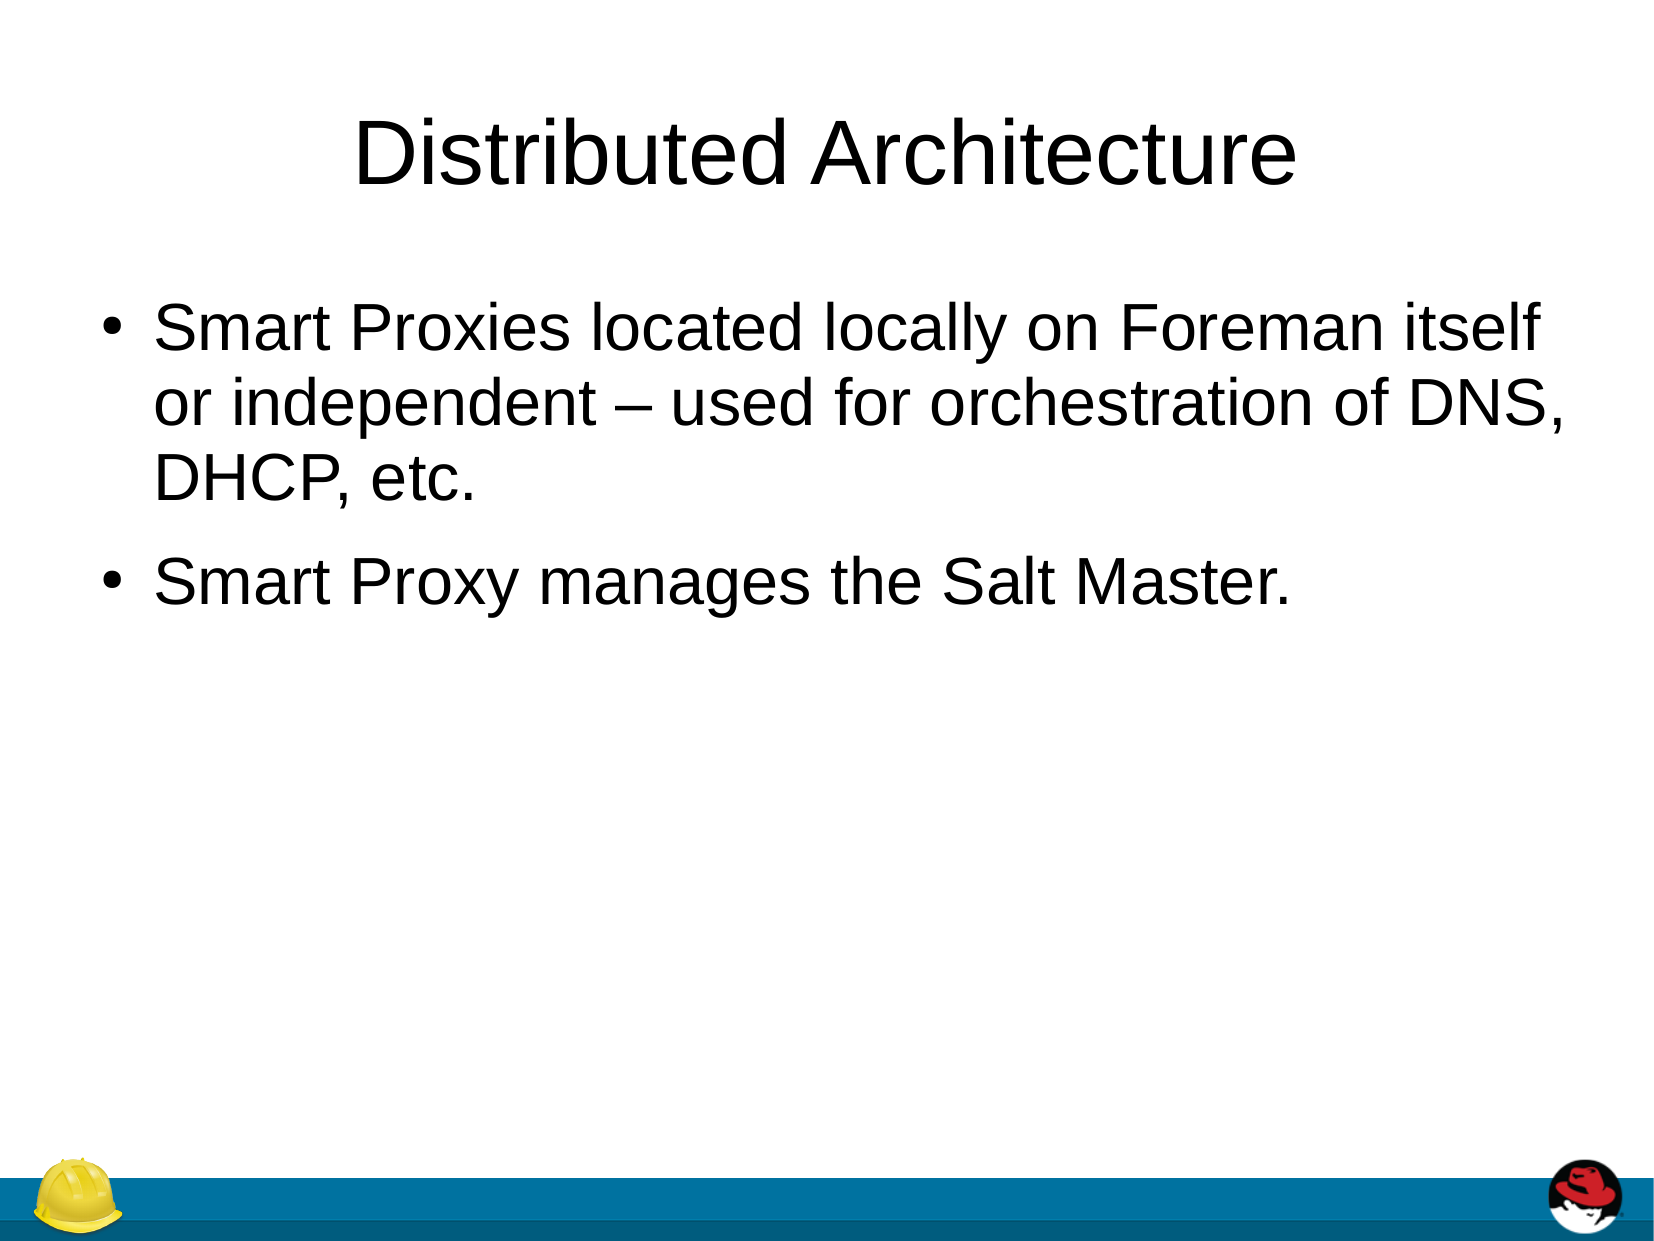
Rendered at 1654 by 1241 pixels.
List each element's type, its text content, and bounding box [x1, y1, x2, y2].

picture [1547, 1157, 1630, 1233]
list Smart Proxies located locally on Foreman itself or independent – used for orchestration of DNS, DHCP, etc. Smart Proxy manages the Salt Master. [82, 290, 1571, 1010]
picture [23, 1145, 130, 1235]
title Distributed Architecture [82, 49, 1571, 257]
